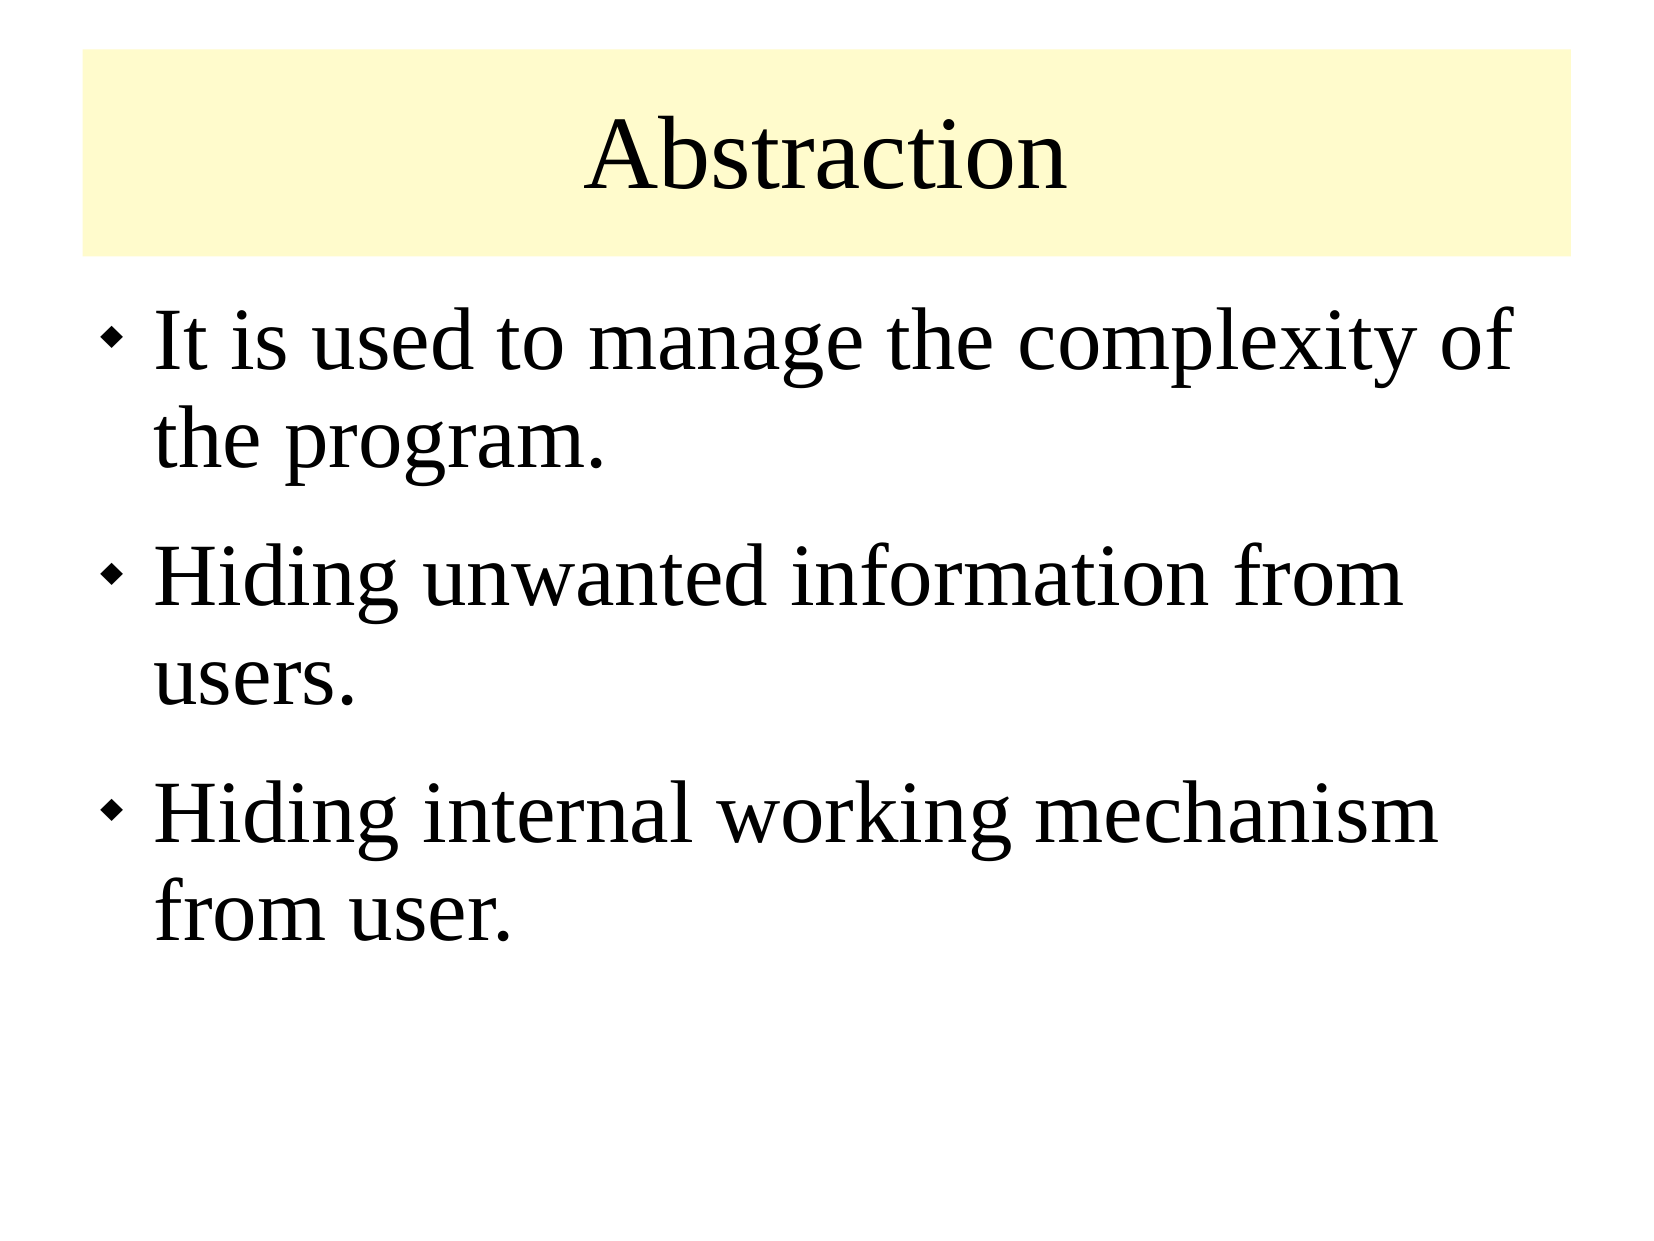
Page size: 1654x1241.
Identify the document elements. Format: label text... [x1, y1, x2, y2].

title Abstraction [82, 49, 1571, 257]
list It is used to manage the complexity of the program. Hiding unwanted information from users. Hiding internal working mechanism from user. [82, 290, 1571, 1010]
